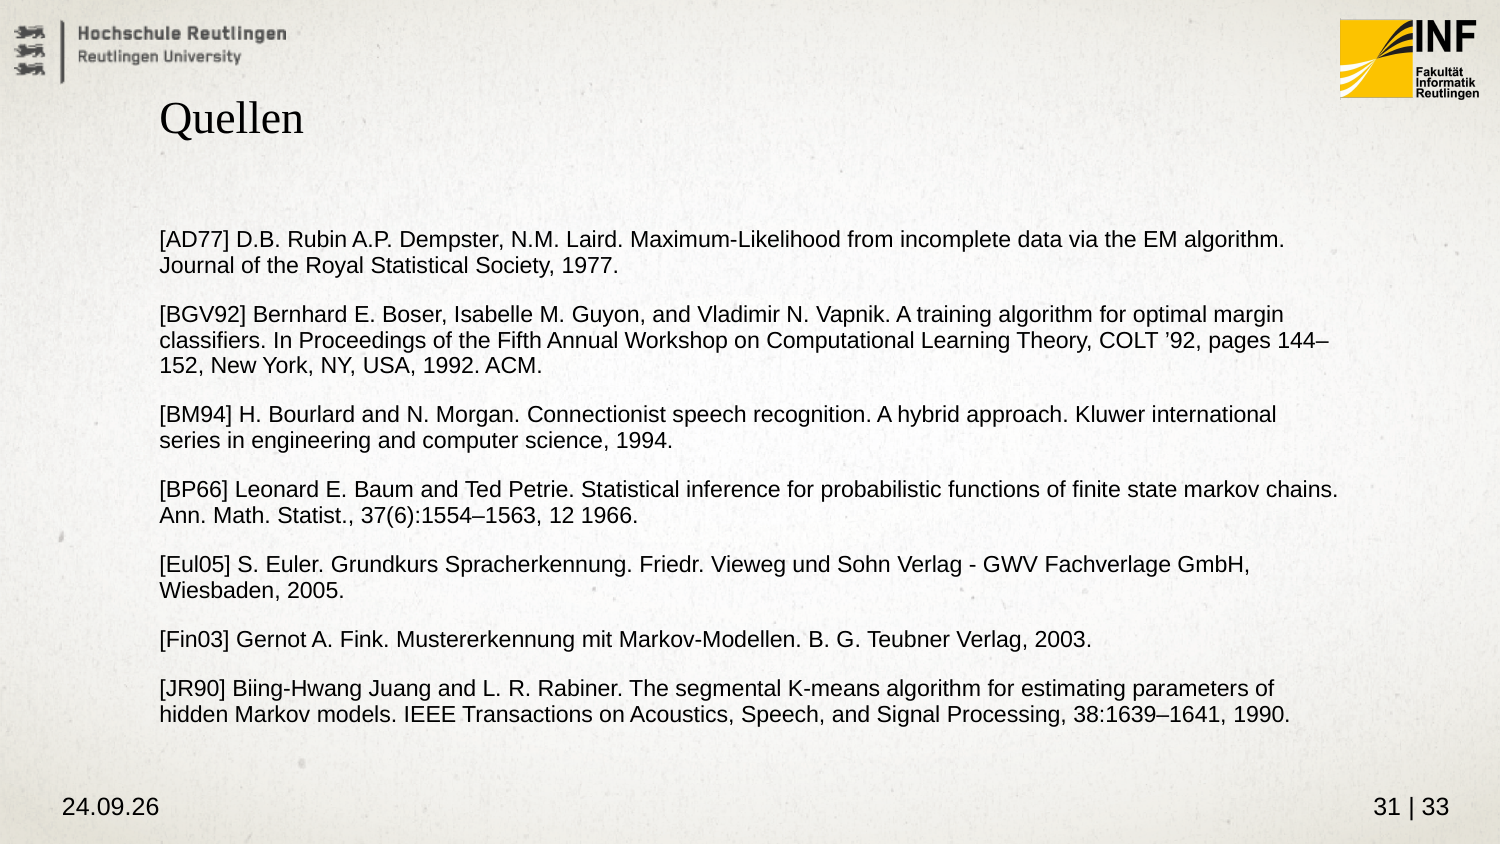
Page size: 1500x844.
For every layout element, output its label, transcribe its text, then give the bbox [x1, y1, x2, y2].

list [AD77] D.B. Rubin A.P. Dempster, N.M. Laird. Maximum-Likelihood from incomplete data via the EM algorithm. Journal of the Royal Statistical Society, 1977. [BGV92] Bernhard E. Boser, Isabelle M. Guyon, and Vladimir N. Vapnik. A training algorithm for optimal margin classifiers. In Proceedings of the Fifth Annual Workshop on Computational Learning Theory, COLT ’92, pages 144–152, New York, NY, USA, 1992. ACM. [BM94] H. Bourlard and N. Morgan. Connectionist speech recognition. A hybrid approach. Kluwer international series in engineering and computer science, 1994. [BP66] Leonard E. Baum and Ted Petrie. Statistical inference for probabilistic functions of finite state markov chains. Ann. Math. Statist., 37(6):1554–1563, 12 1966. [Eul05] S. Euler. Grundkurs Spracherkennung. Friedr. Vieweg und Sohn Verlag - GWV Fachverlage GmbH, Wiesbaden, 2005. [Fin03] Gernot A. Fink. Mustererkennung mit Markov-Modellen. B. G. Teubner Verlag, 2003. [JR90] Biing-Hwang Juang and L. R. Rabiner. The segmental K-means algorithm for estimating parameters of hidden Markov models. IEEE Transactions on Acoustics, Speech, and Signal Processing, 38:1639–1641, 1990. [159, 224, 1341, 732]
title Quellen [159, 46, 1341, 188]
picture [0, 0, 1500, 844]
